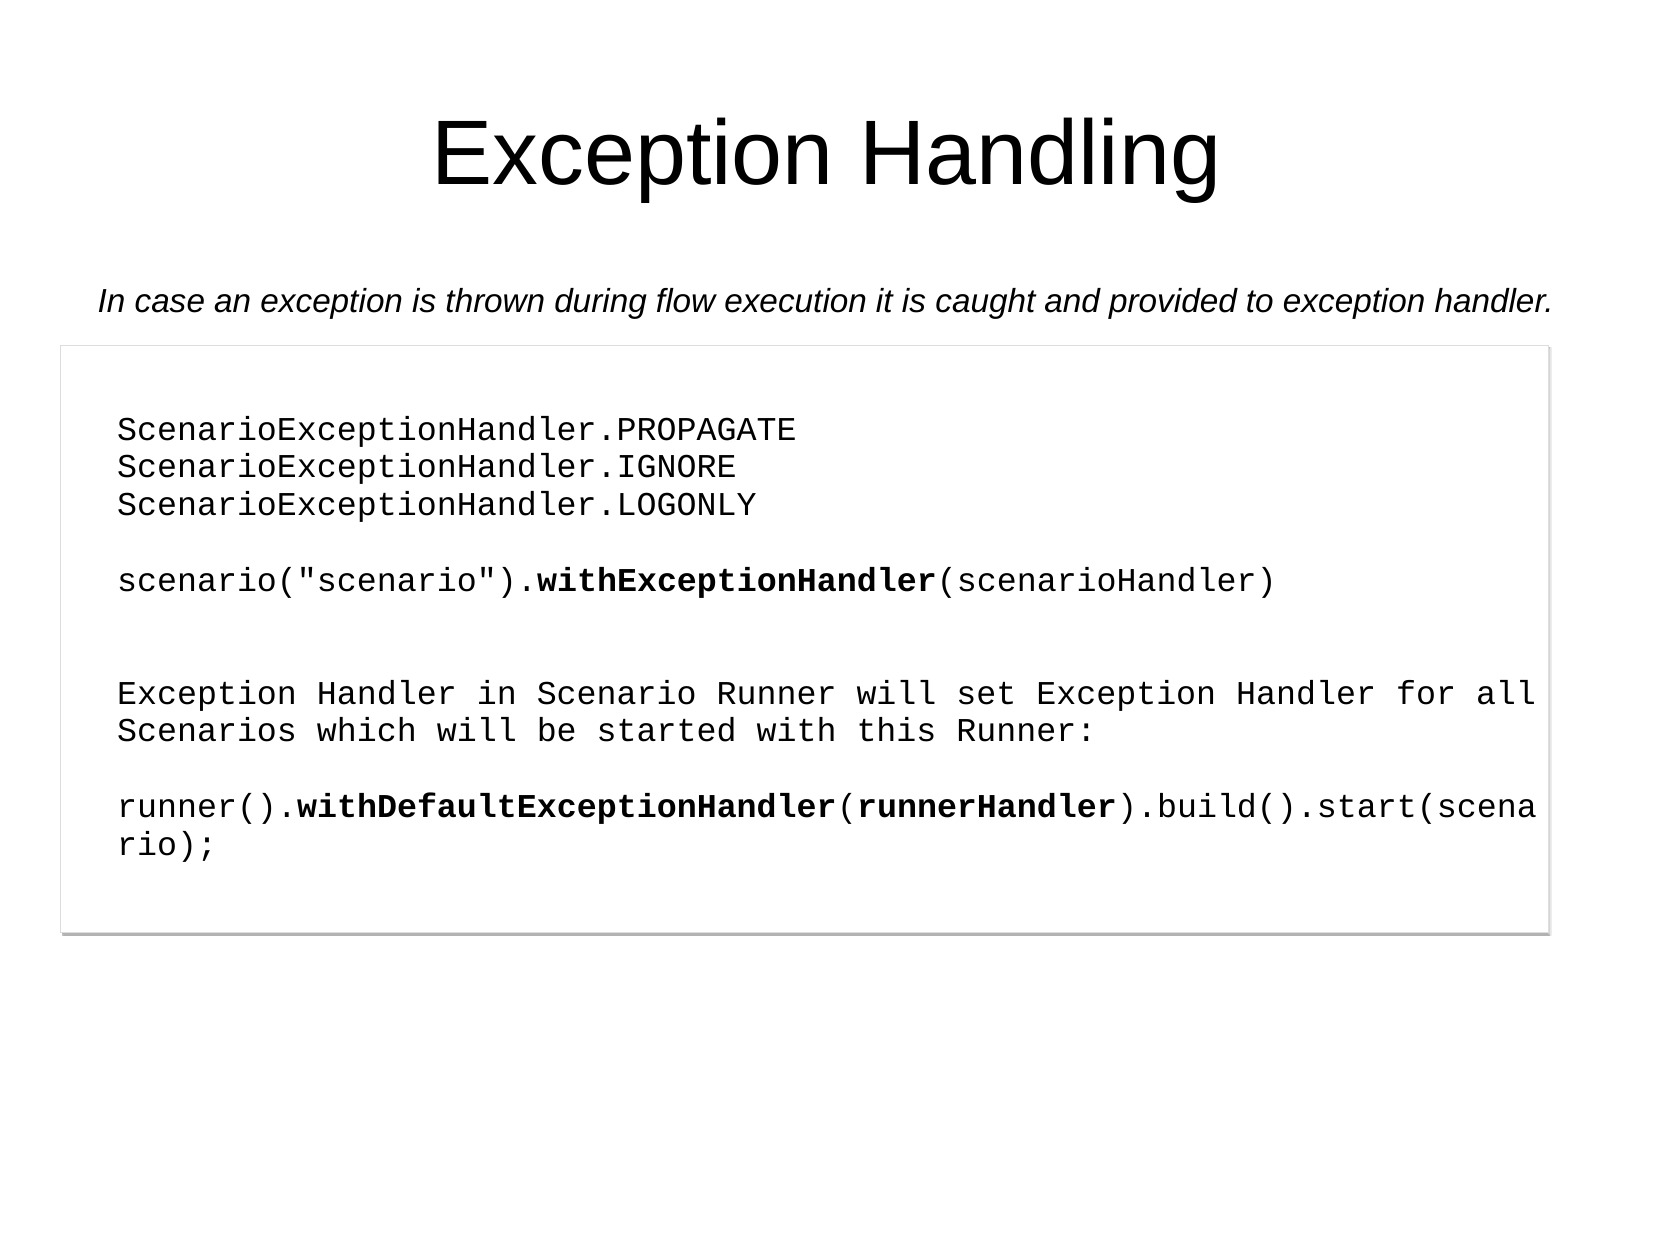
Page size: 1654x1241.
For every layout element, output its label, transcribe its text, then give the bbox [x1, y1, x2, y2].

subtitle ScenarioExceptionHandler.PROPAGATE ScenarioExceptionHandler.IGNORE ScenarioExceptionHandler.LOGONLY scenario("scenario").withExceptionHandler(scenarioHandler) Exception Handler in Scenario Runner will set Exception Handler for all Scenarios which will be started with this Runner: runner().withDefaultExceptionHandler(runnerHandler).build().start(scenario); [60, 345, 1549, 933]
title In case an exception is thrown during flow execution it is caught and provided to exception handler. [82, 197, 1571, 406]
title Exception Handling [82, 49, 1571, 197]
